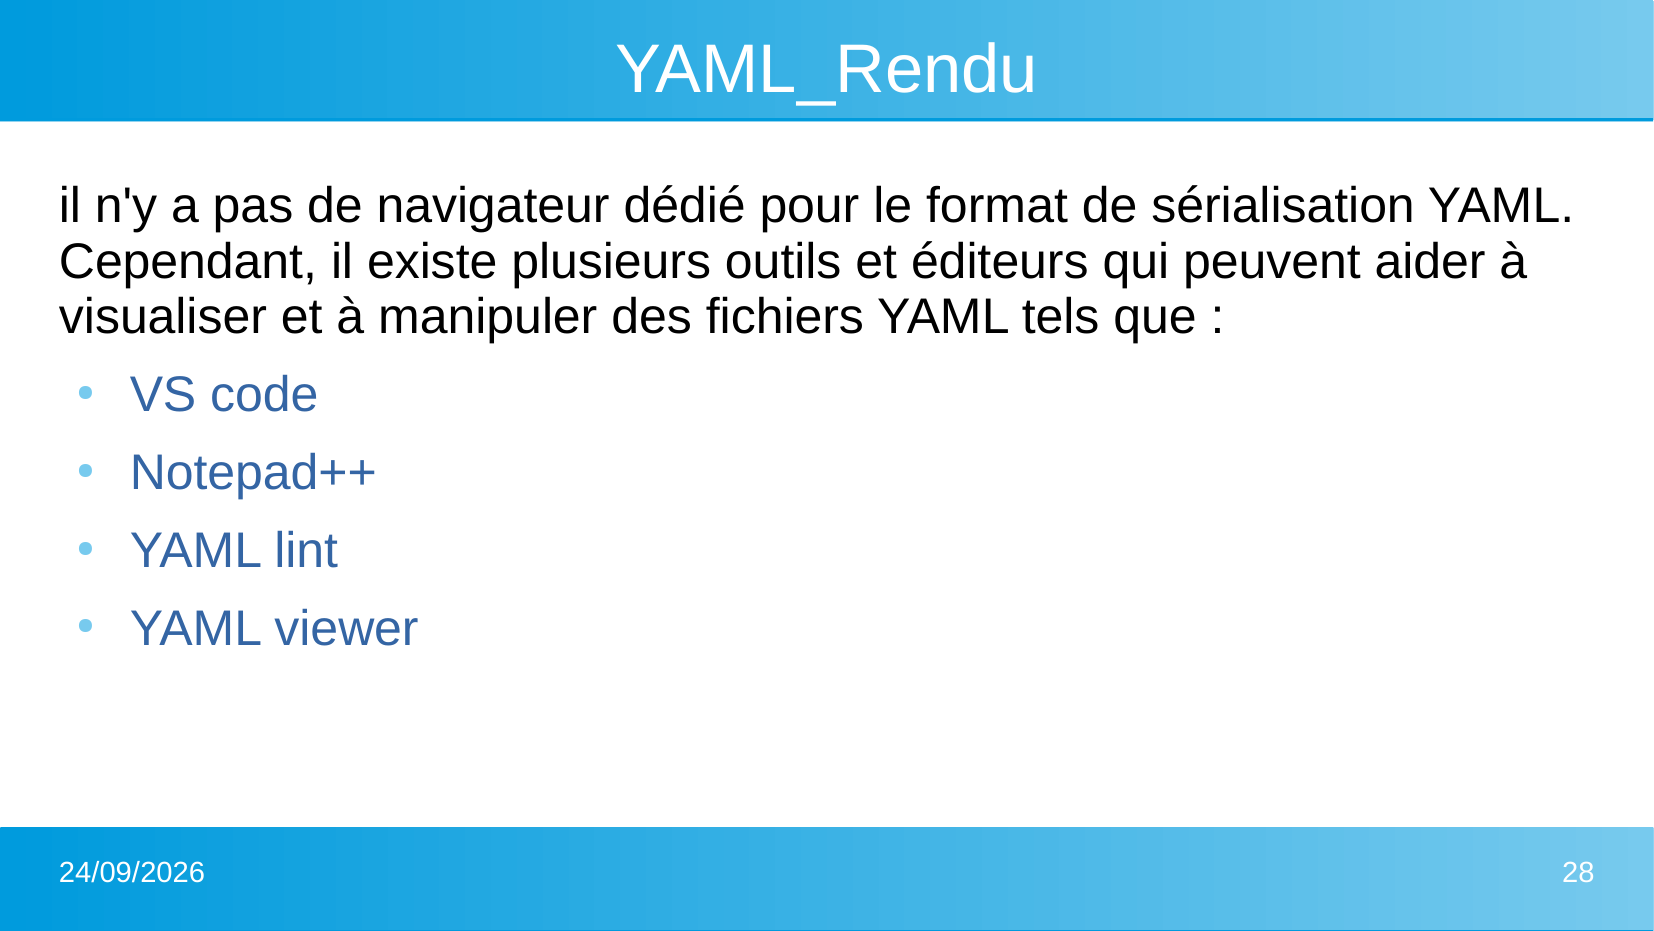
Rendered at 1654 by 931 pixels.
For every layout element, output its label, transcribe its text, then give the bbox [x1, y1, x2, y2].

title YAML_Rendu [58, 29, 1595, 108]
list il n'y a pas de navigateur dédié pour le format de sérialisation YAML. Cependant, il existe plusieurs outils et éditeurs qui peuvent aider à visualiser et à manipuler des fichiers YAML tels que : VS code Notepad++ YAML lint YAML viewer [58, 177, 1595, 768]
